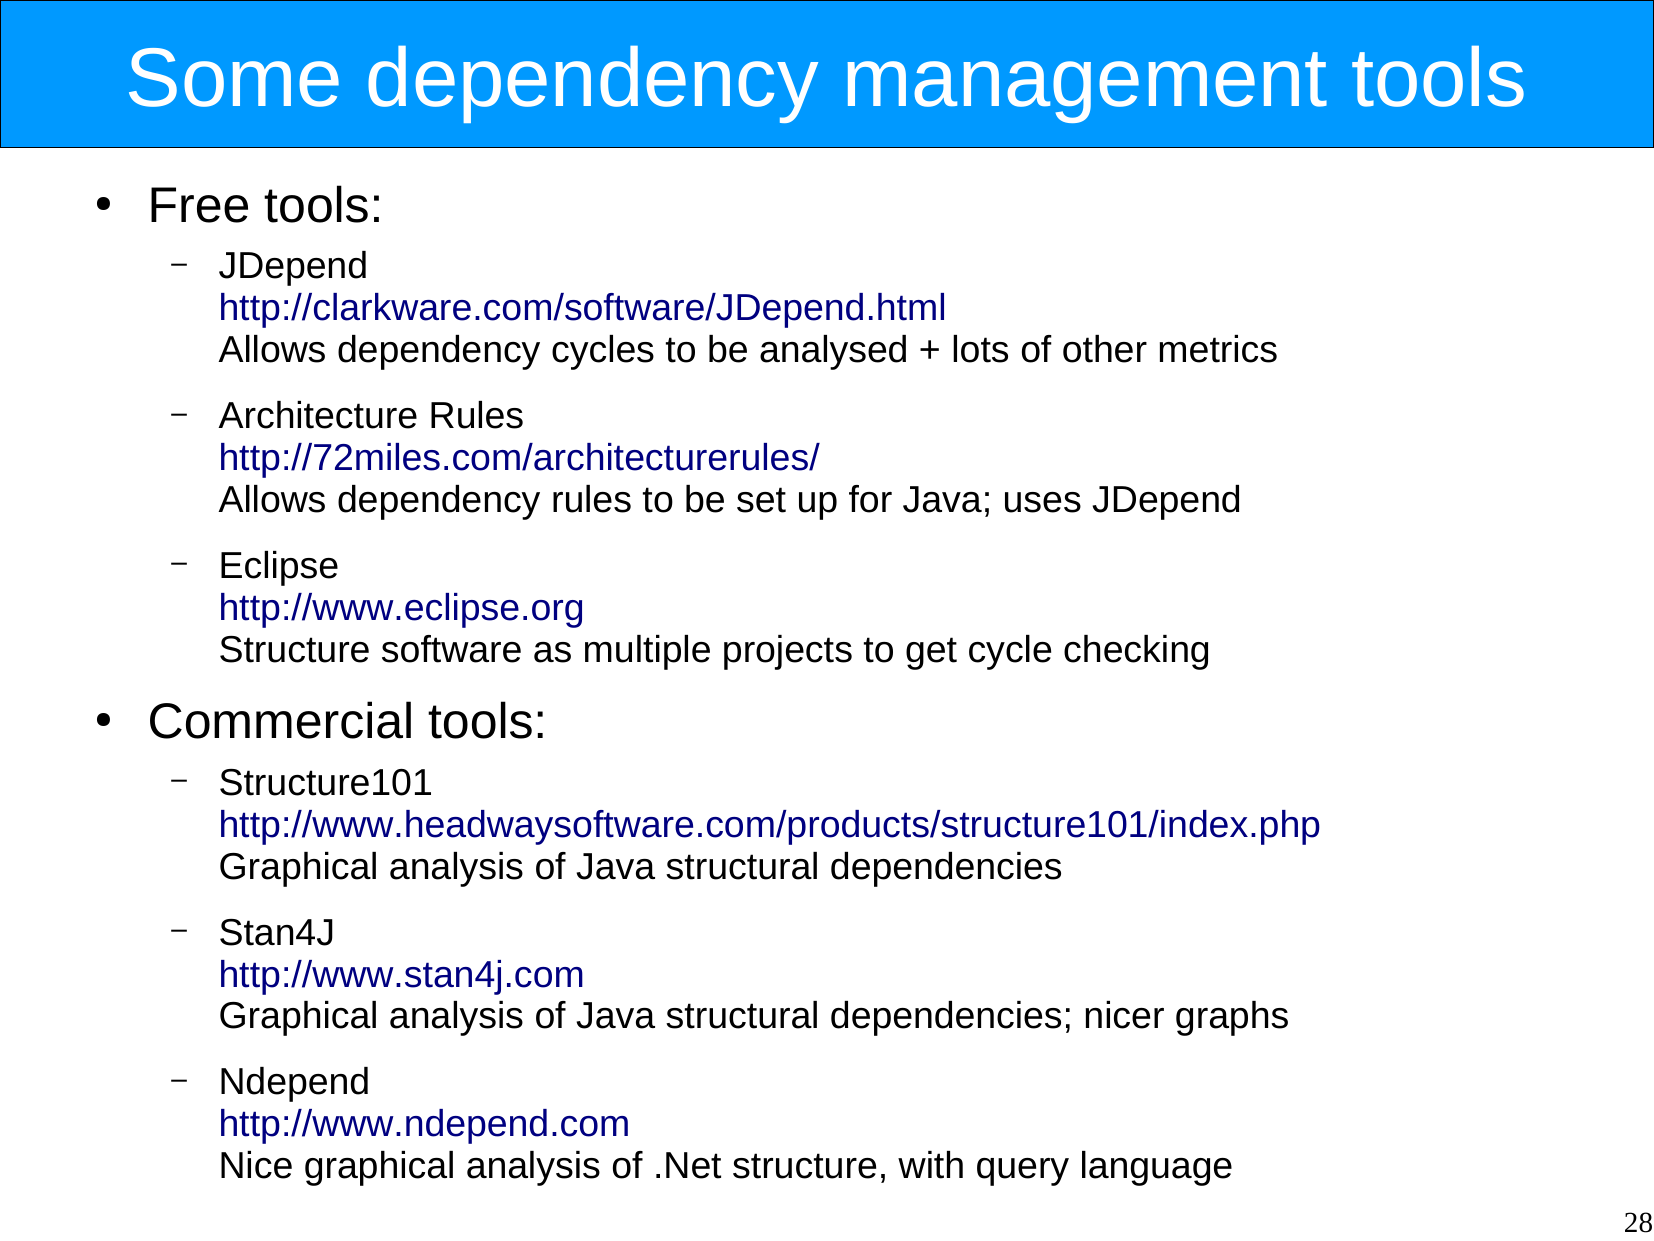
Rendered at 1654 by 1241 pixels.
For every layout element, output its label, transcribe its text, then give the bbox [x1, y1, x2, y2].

list Free tools: JDepend http://clarkware.com/software/JDepend.html Allows dependency cycles to be analysed + lots of other metrics Architecture Rules http://72miles.com/architecturerules/ Allows dependency rules to be set up for Java; uses JDepend Eclipse http://www.eclipse.org Structure software as multiple projects to get cycle checking Commercial tools: Structure101 http://www.headwaysoftware.com/products/structure101/index.php Graphical analysis of Java structural dependencies Stan4J http://www.stan4j.com Graphical analysis of Java structural dependencies; nicer graphs Ndepend http://www.ndepend.com Nice graphical analysis of .Net structure, with query language [76, 177, 1565, 1211]
title Some dependency management tools [82, 13, 1571, 142]
